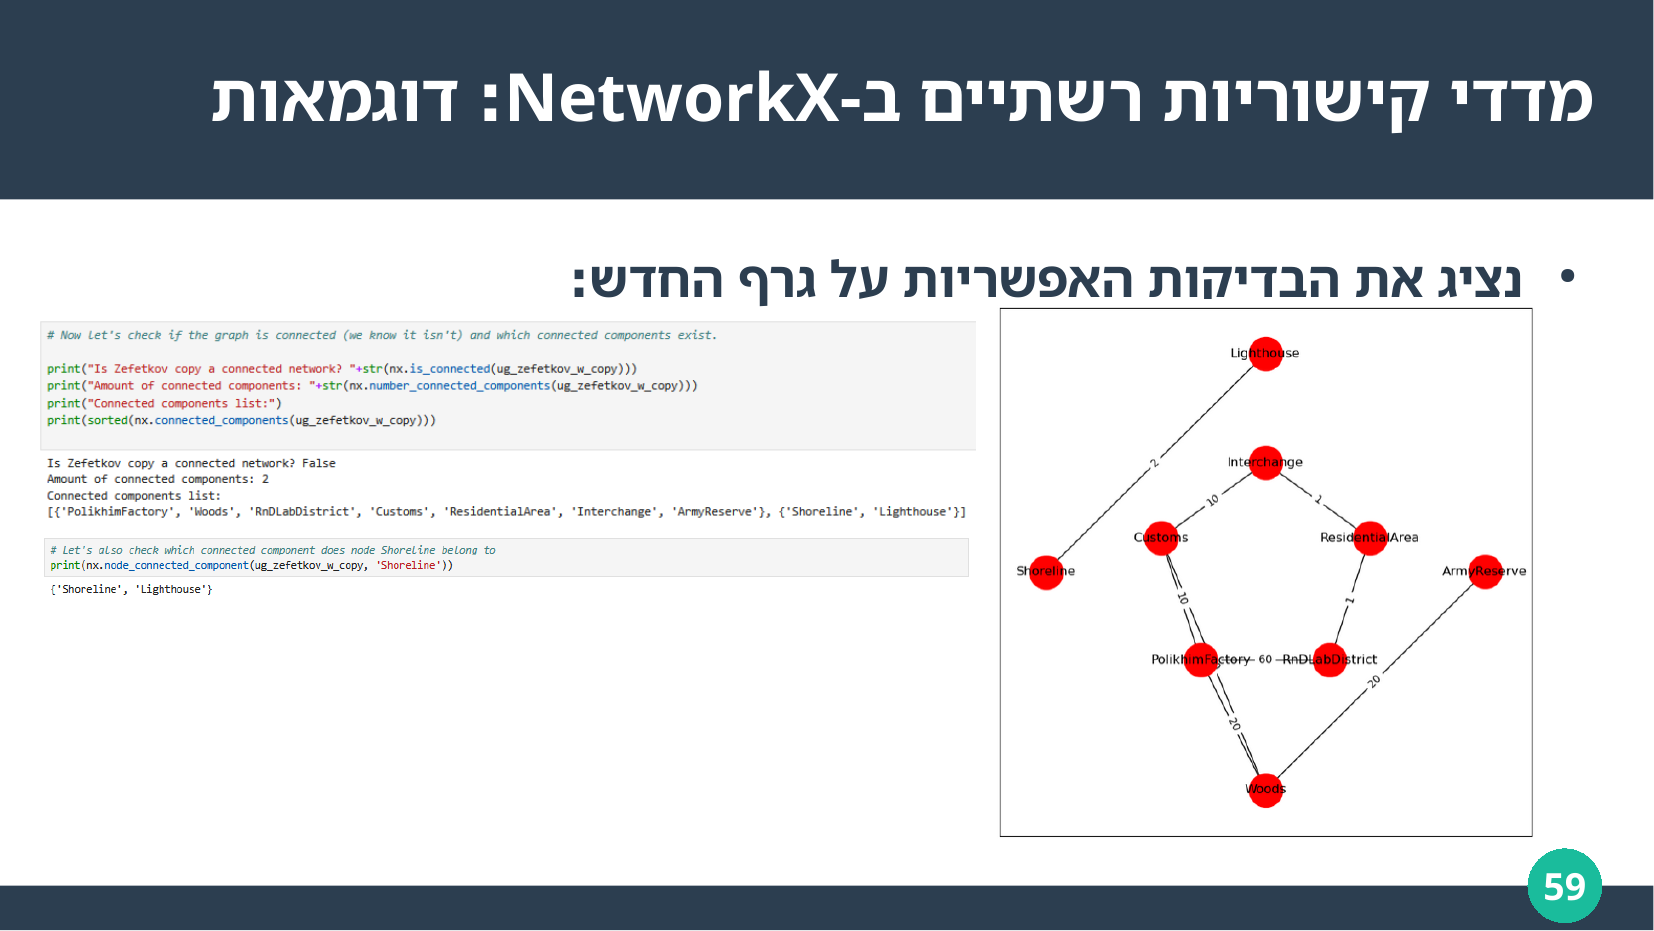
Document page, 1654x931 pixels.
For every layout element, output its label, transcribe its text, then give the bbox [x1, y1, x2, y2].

picture [989, 299, 1538, 843]
picture [37, 534, 974, 597]
list נציג את הבדיקות האפשריות על גרף החדש: [58, 243, 1595, 864]
picture [34, 315, 976, 526]
title מדדי קישוריות רשתיים ב-NetworkX: דוגמאות [58, 36, 1595, 155]
